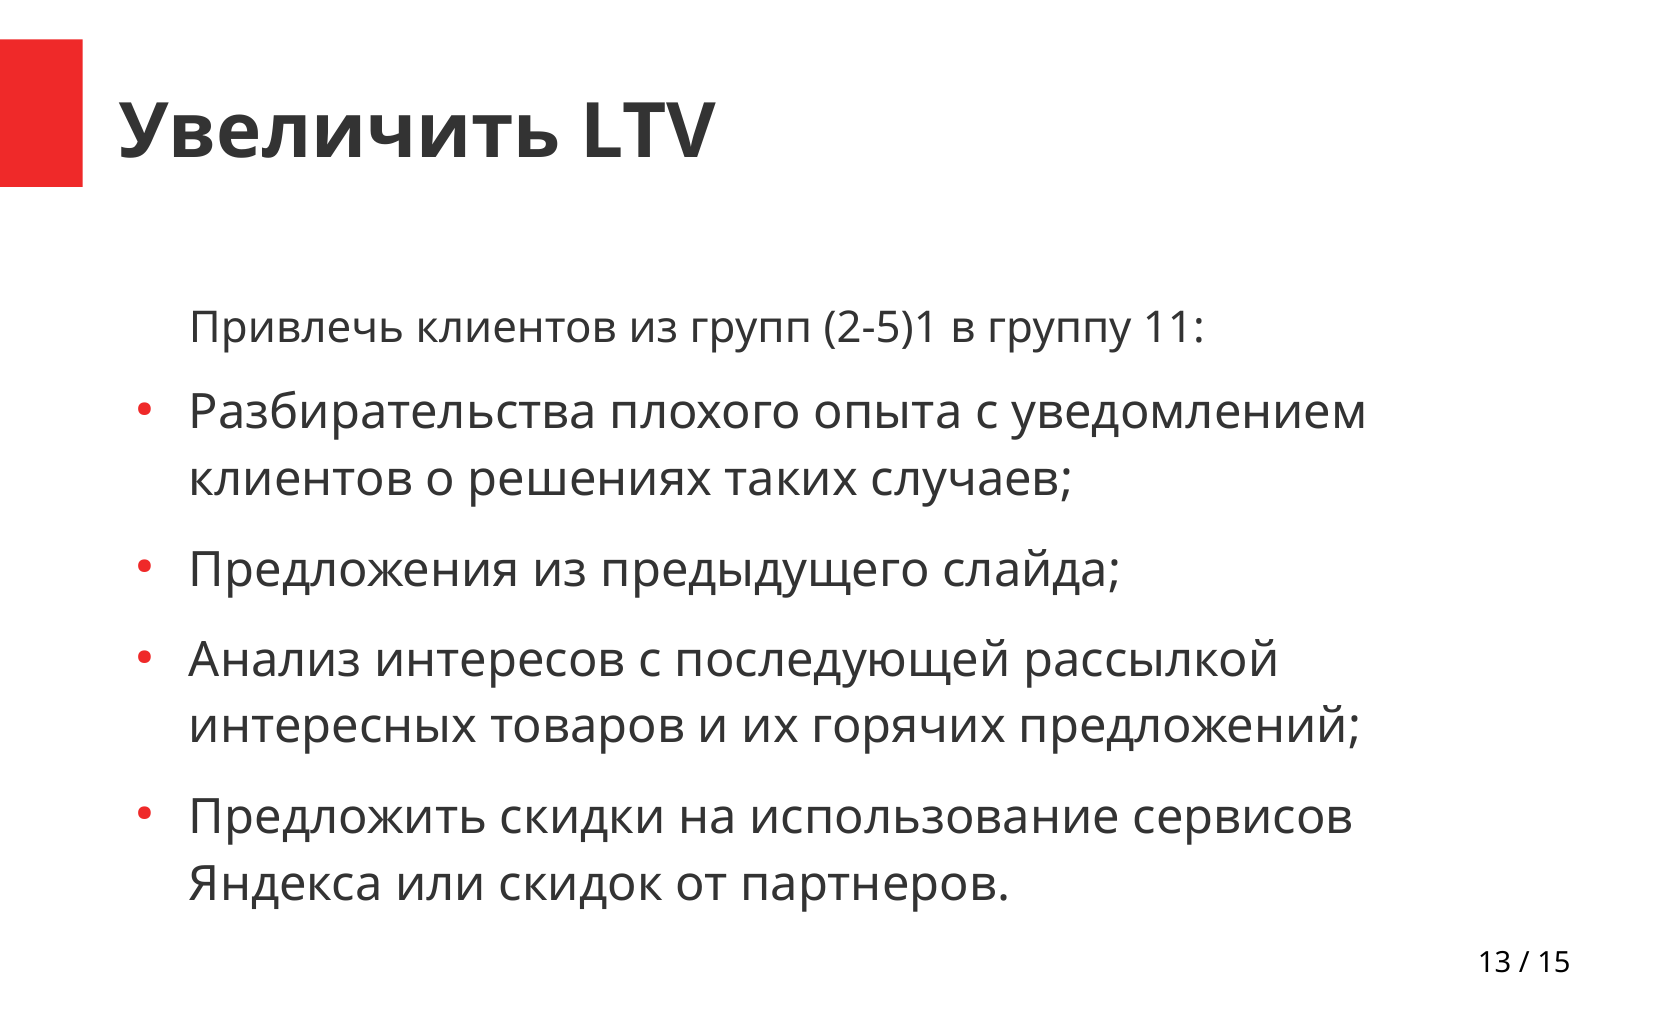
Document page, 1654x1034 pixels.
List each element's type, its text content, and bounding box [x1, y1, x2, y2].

title Увеличить LTV [118, 41, 1571, 214]
list Привлечь клиентов из групп (2-5)1 в группу 11: Разбирательства плохого опыта с уведомлением клиентов о решениях таких случаев; Предложения из предыдущего слайда; Анализ интересов с последующей рассылкой интересных товаров и их горячих предложений; Предложить скидки на использование сервисов Яндекса или скидок от партнеров. [118, 295, 1536, 895]
